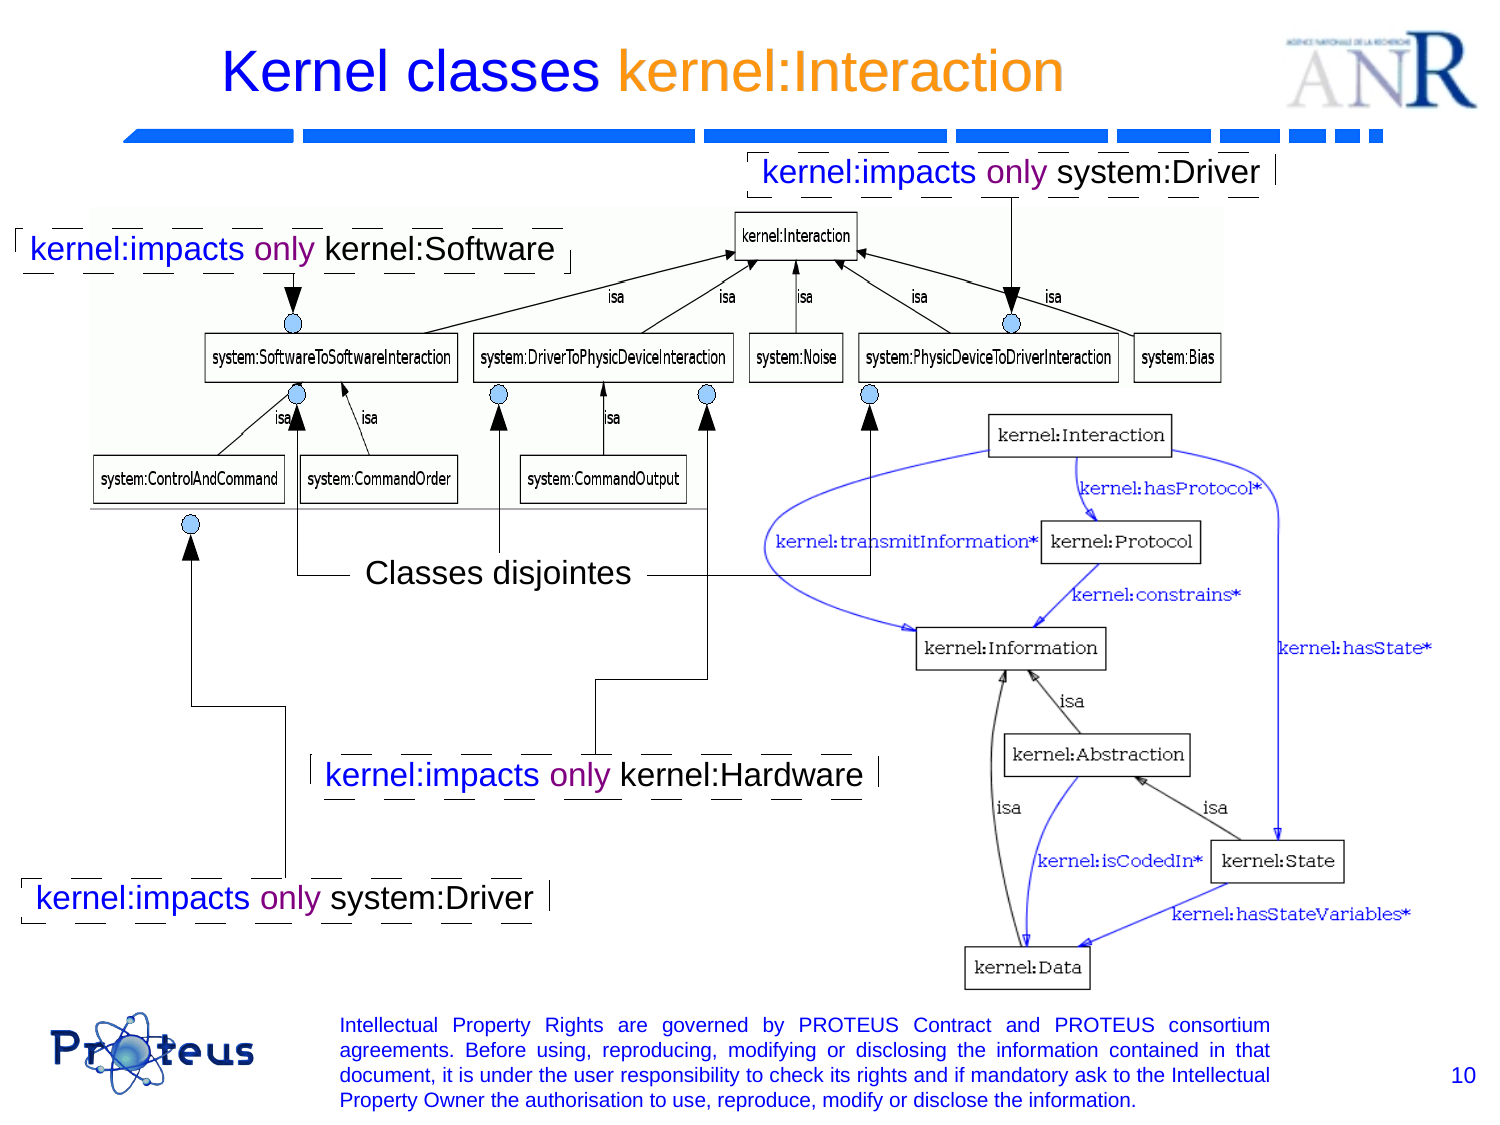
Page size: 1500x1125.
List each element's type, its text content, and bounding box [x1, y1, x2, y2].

picture [90, 207, 1458, 1009]
text_box kernel:impacts only system:Driver [747, 152, 1275, 198]
text_box kernel:impacts only system:Driver [21, 878, 549, 924]
text_box [697, 384, 716, 404]
title Kernel classes kernel:Interaction [23, 11, 1264, 130]
picture [1281, 27, 1484, 115]
text_box [181, 514, 200, 534]
text_box kernel:impacts only kernel:Software [15, 228, 571, 274]
picture [35, 1003, 272, 1101]
text_box [287, 384, 306, 405]
text_box [284, 313, 302, 334]
text_box Classes disjointes [350, 552, 647, 598]
text_box [1002, 313, 1021, 334]
text_box [860, 384, 879, 404]
text_box kernel:impacts only kernel:Hardware [310, 754, 879, 800]
text_box [489, 384, 508, 405]
